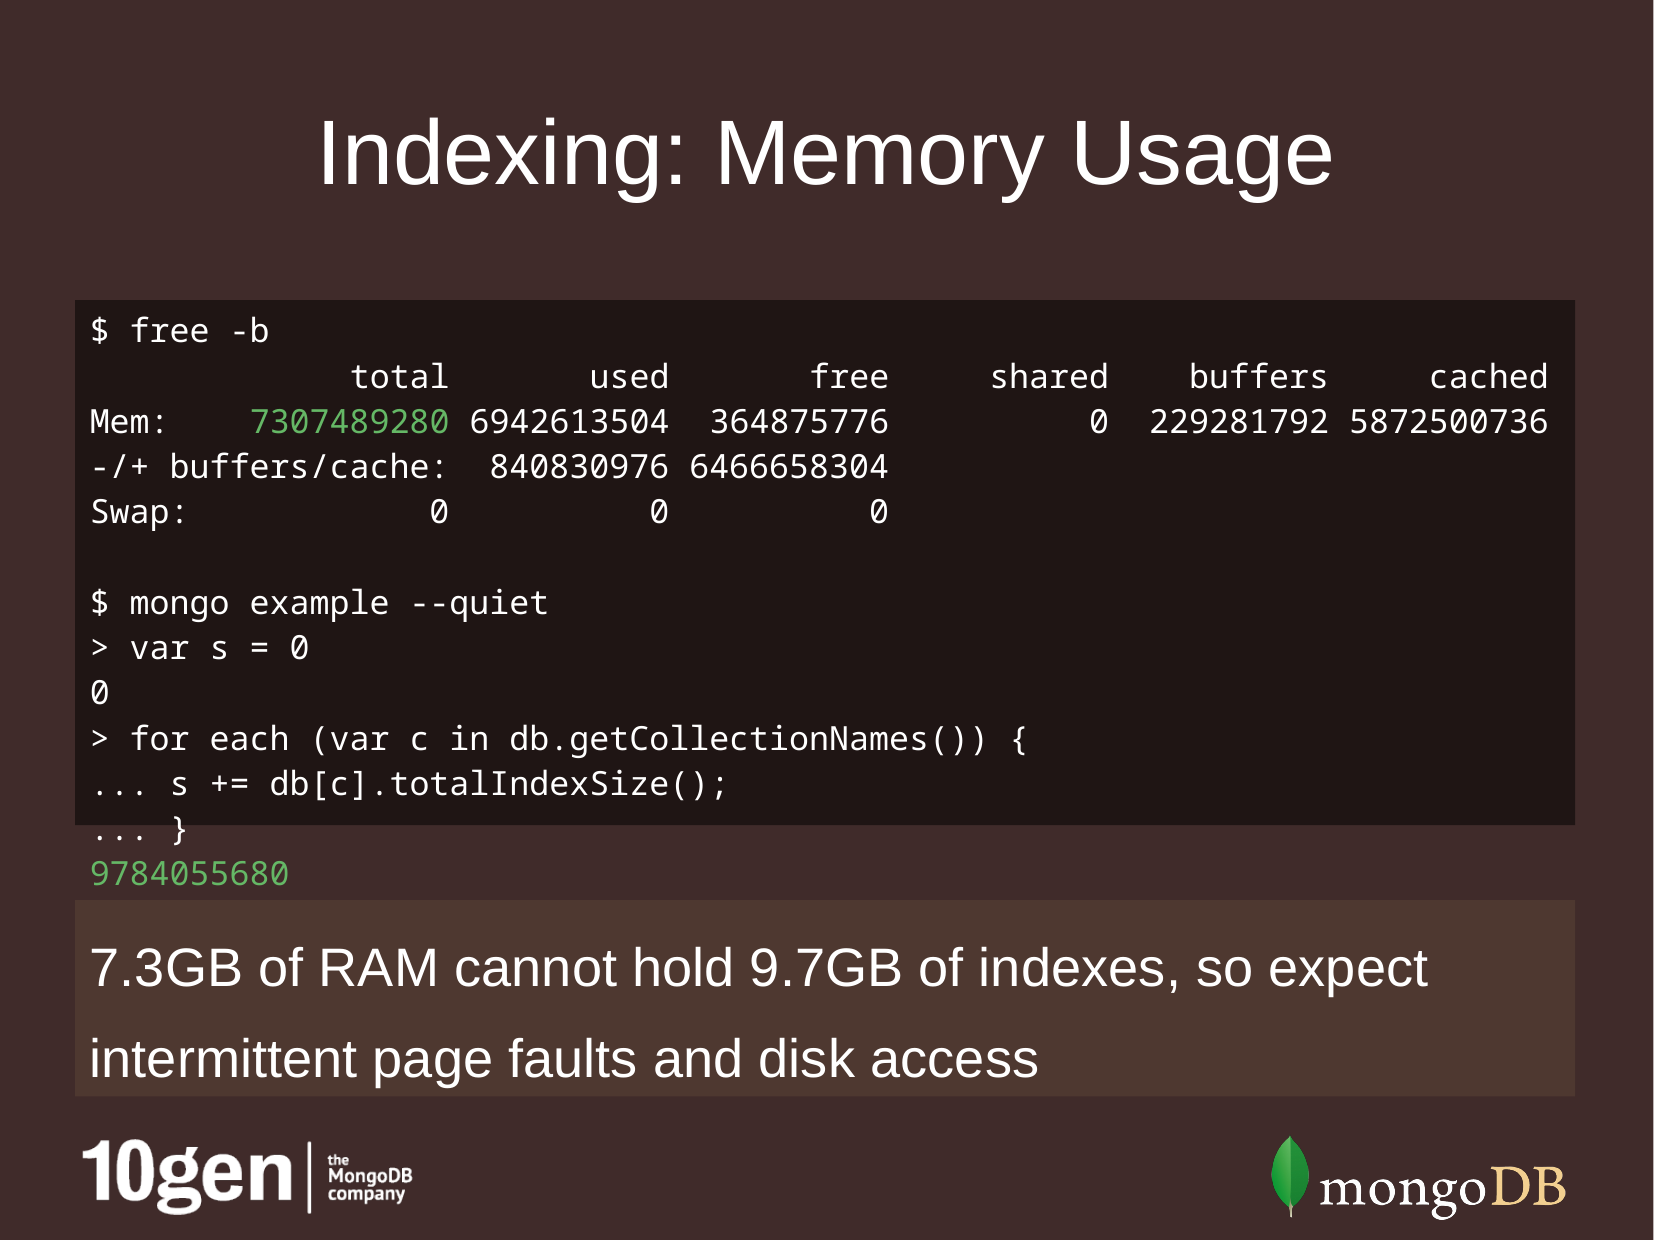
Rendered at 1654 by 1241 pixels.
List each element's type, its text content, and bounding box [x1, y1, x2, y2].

picture [1260, 1124, 1576, 1230]
text_box 7.3GB of RAM cannot hold 9.7GB of indexes, so expect intermittent page faults and disk access [75, 900, 1576, 1067]
picture [82, 1139, 413, 1215]
title Indexing: Memory Usage [82, 49, 1571, 257]
text_box $ free -b total used free shared buffers cached Mem: 7307489280 6942613504 364875776 0 229281792 5872500736 -/+ buffers/cache: 840830976 6466658304 Swap: 0 0 0 $ mongo example --quiet > var s = 0 0 > for each (var c in db.getCollectionNames()) { ... s += db[c].totalIndexSize(); ... } 9784055680 [75, 300, 1576, 826]
